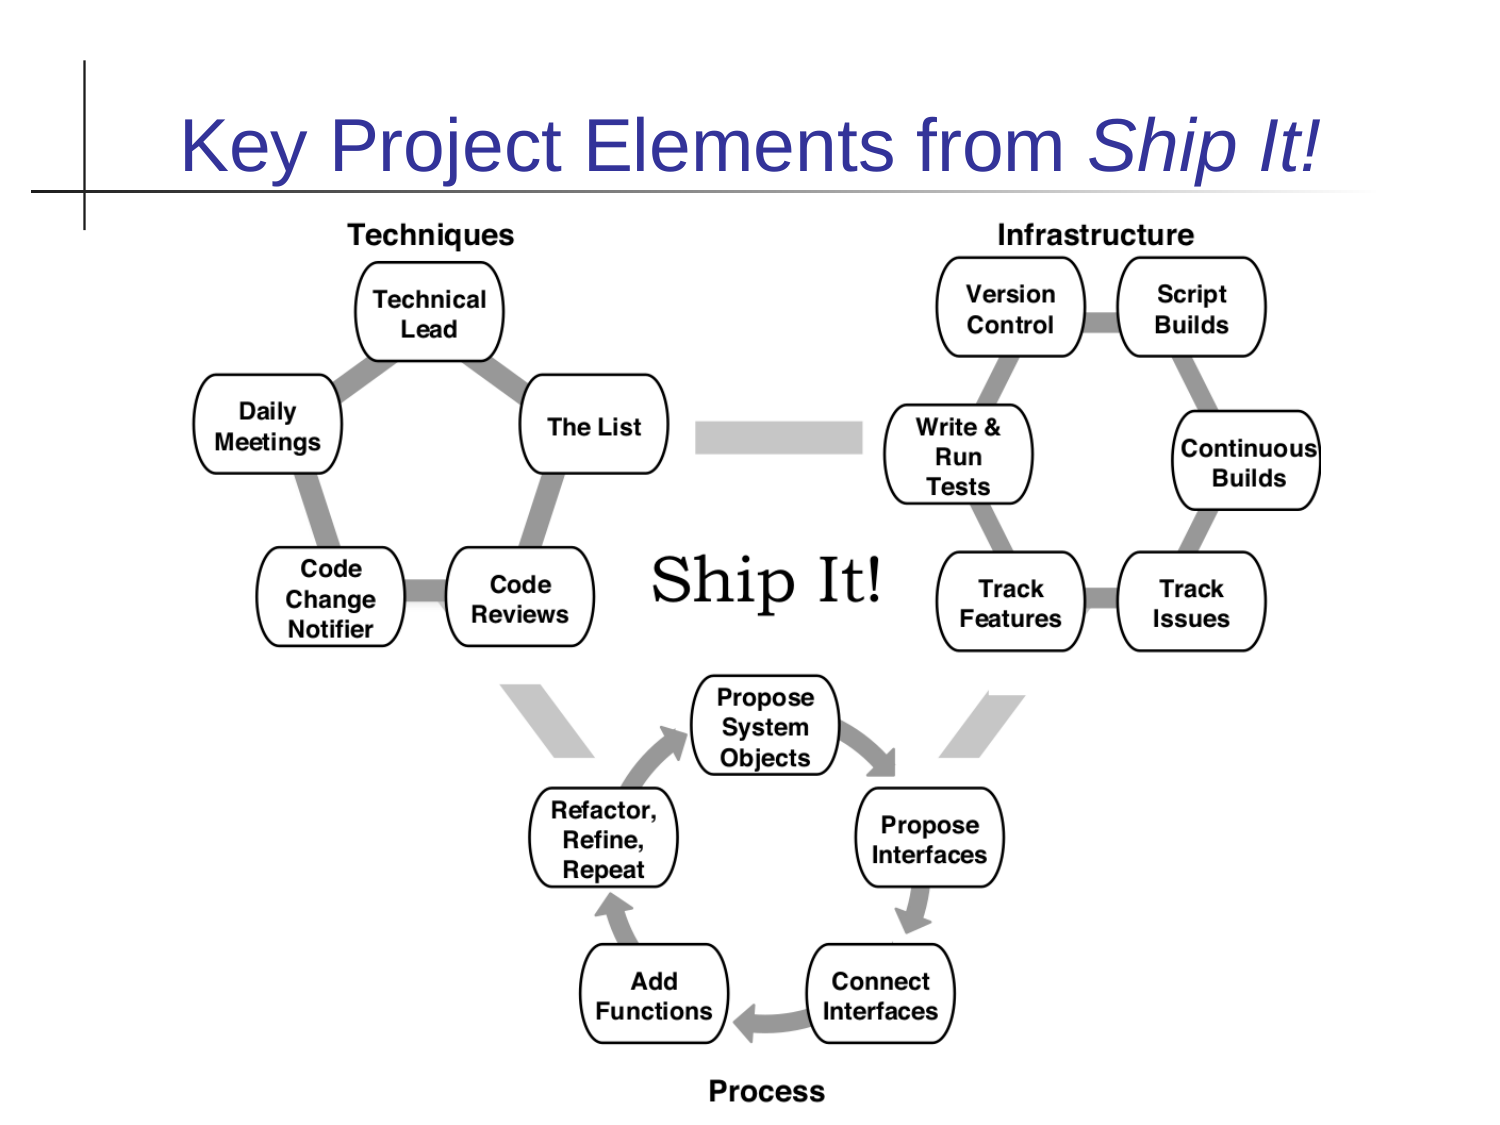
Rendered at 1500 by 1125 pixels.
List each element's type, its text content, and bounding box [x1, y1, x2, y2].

title Key Project Elements from Ship It! [50, 31, 1450, 195]
picture [182, 211, 1321, 1111]
